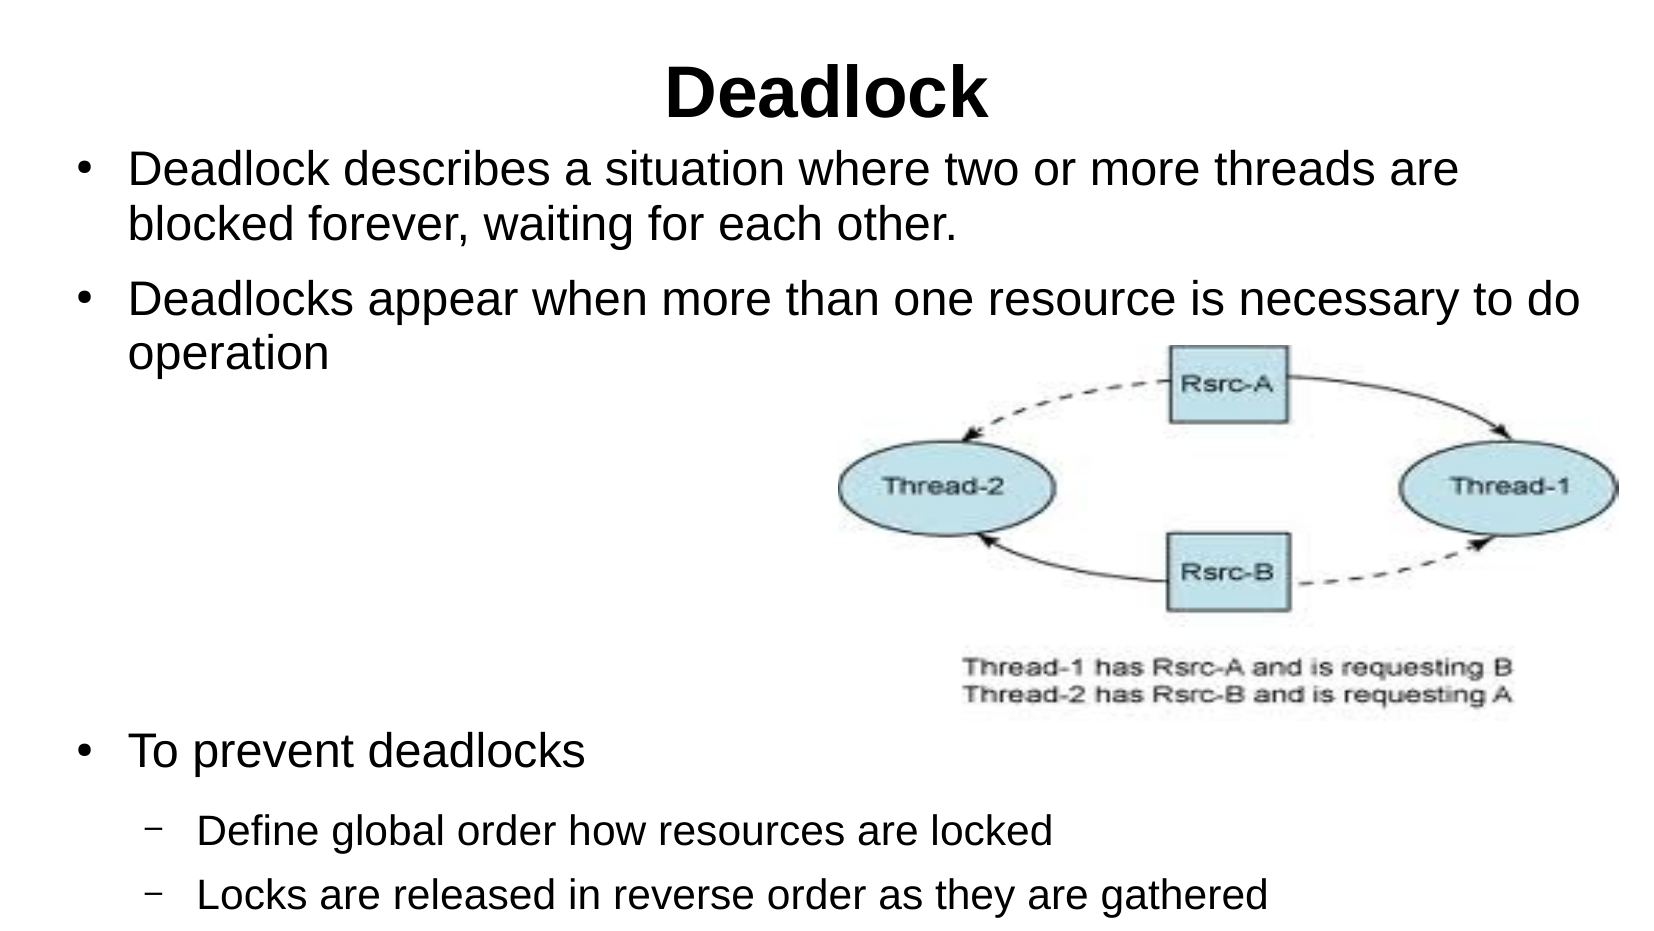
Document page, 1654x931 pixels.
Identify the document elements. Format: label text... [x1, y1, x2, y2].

title Deadlock [82, 37, 1571, 141]
list Deadlock describes a situation where two or more threads are blocked forever, waiting for each other. Deadlocks appear when more than one resource is necessary to do operation To prevent deadlocks Define global order how resources are locked Locks are released in reverse order as they are gathered [59, 141, 1619, 922]
